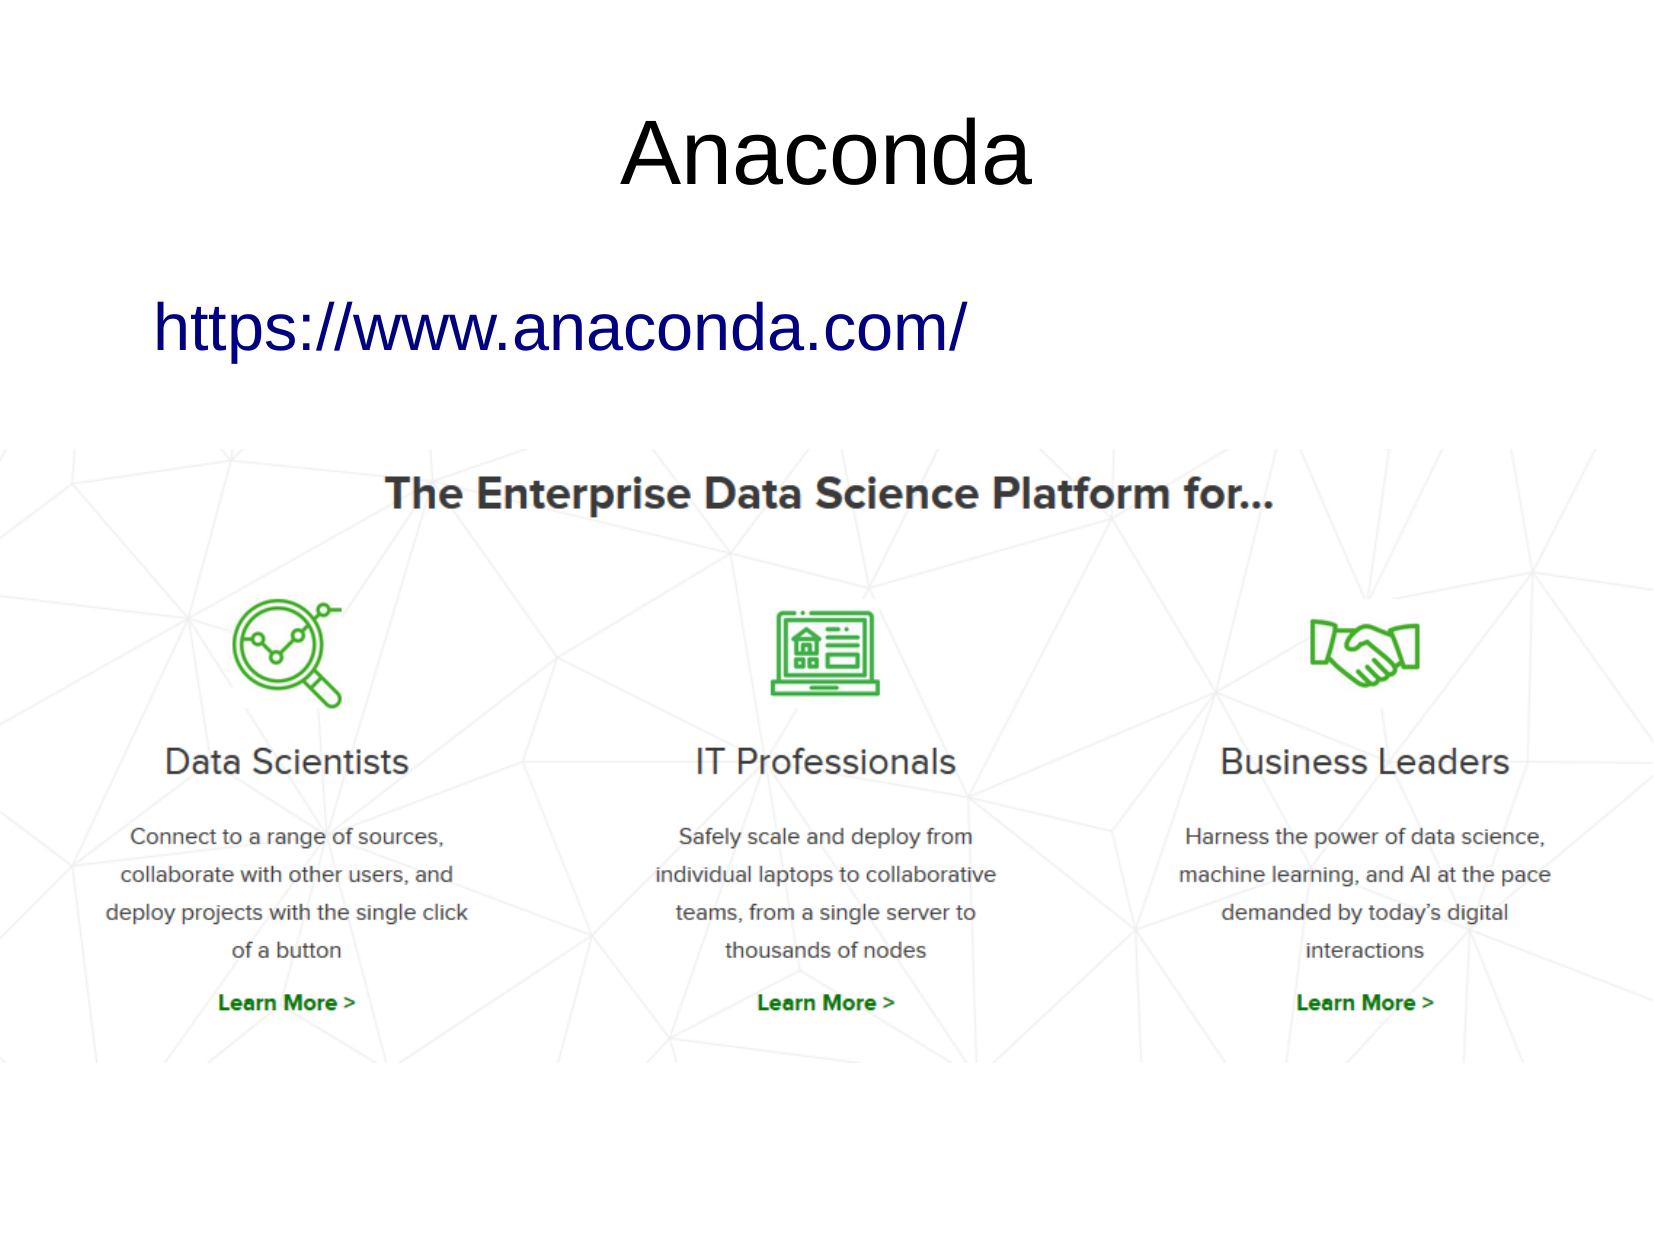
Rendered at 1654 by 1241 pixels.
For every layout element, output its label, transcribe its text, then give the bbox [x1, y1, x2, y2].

list https://www.anaconda.com/ [82, 290, 1571, 449]
title Anaconda [82, 49, 1571, 257]
picture [0, 449, 1654, 1063]
